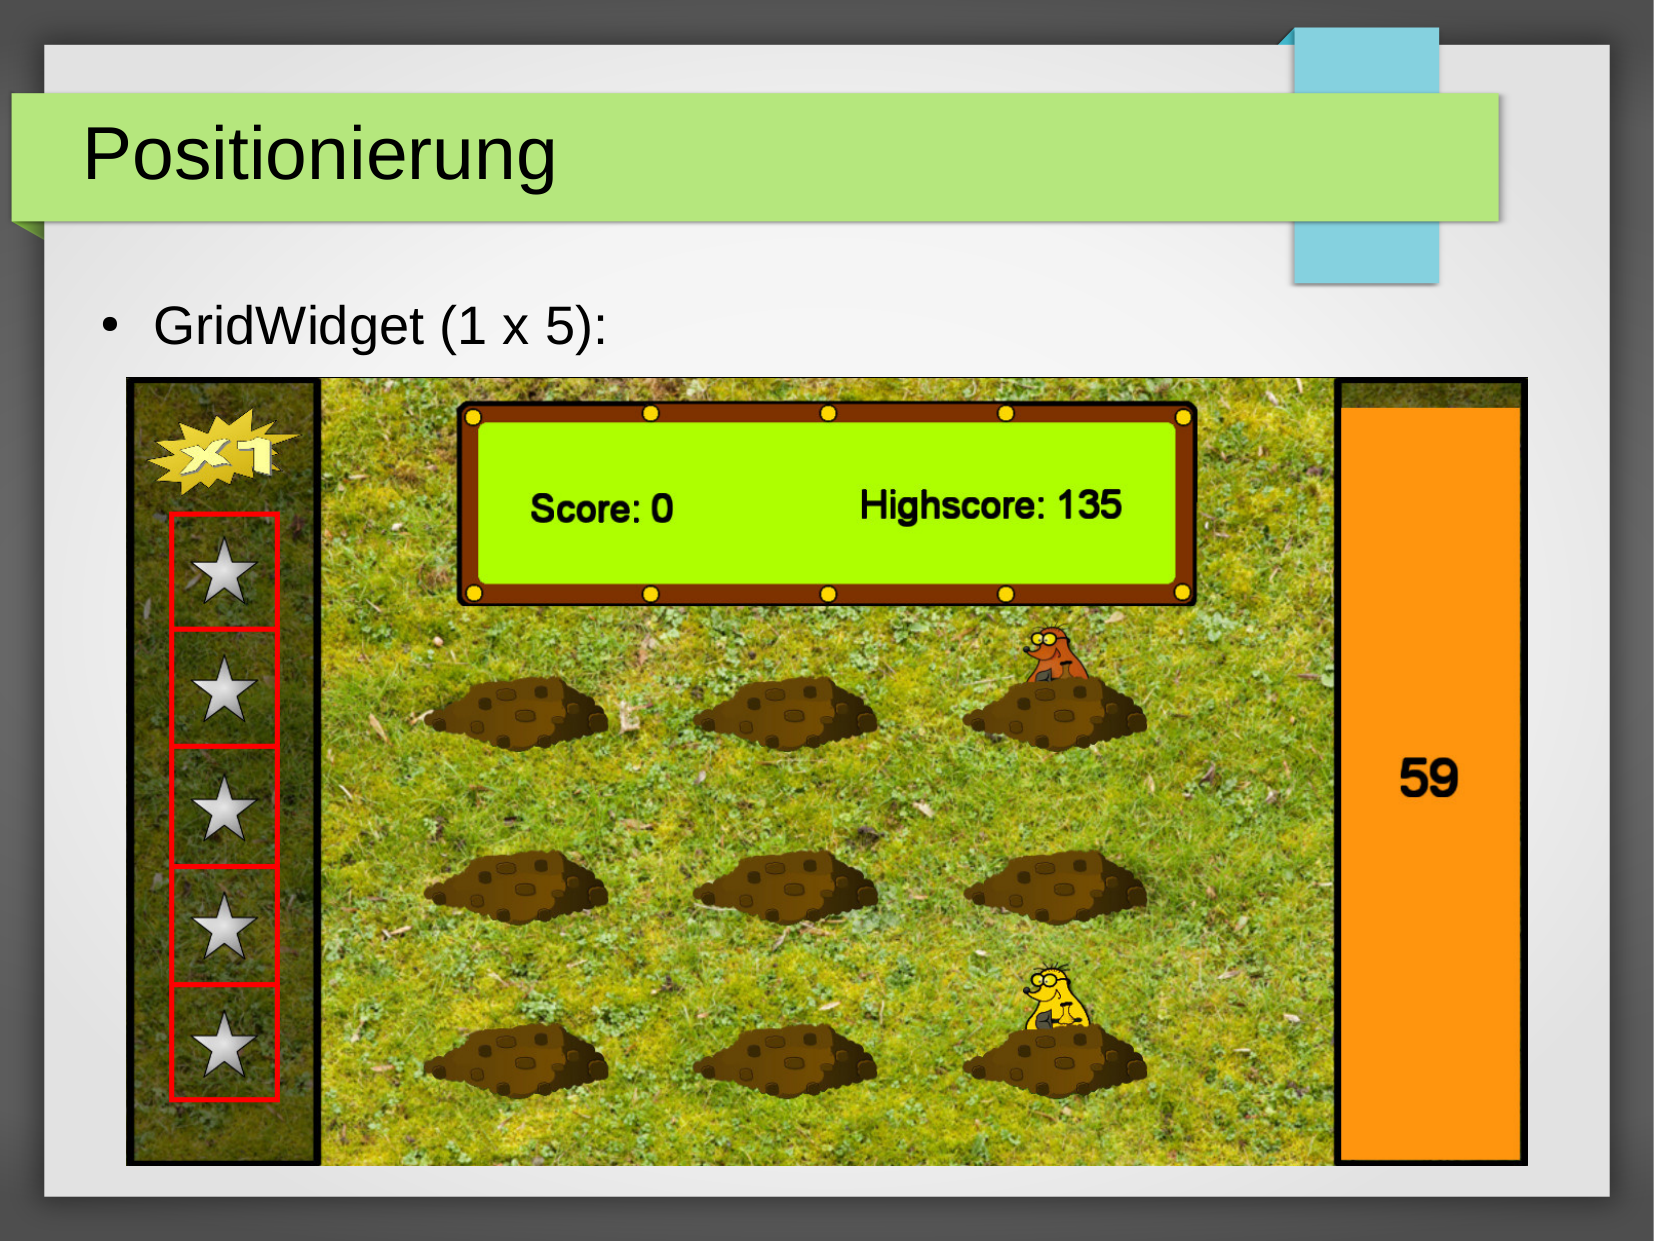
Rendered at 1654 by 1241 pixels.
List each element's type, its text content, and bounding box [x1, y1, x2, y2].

title Positionierung [82, 94, 1264, 213]
list GridWidget (1 x 5): [82, 295, 1571, 1015]
picture [0, 0, 1654, 1241]
